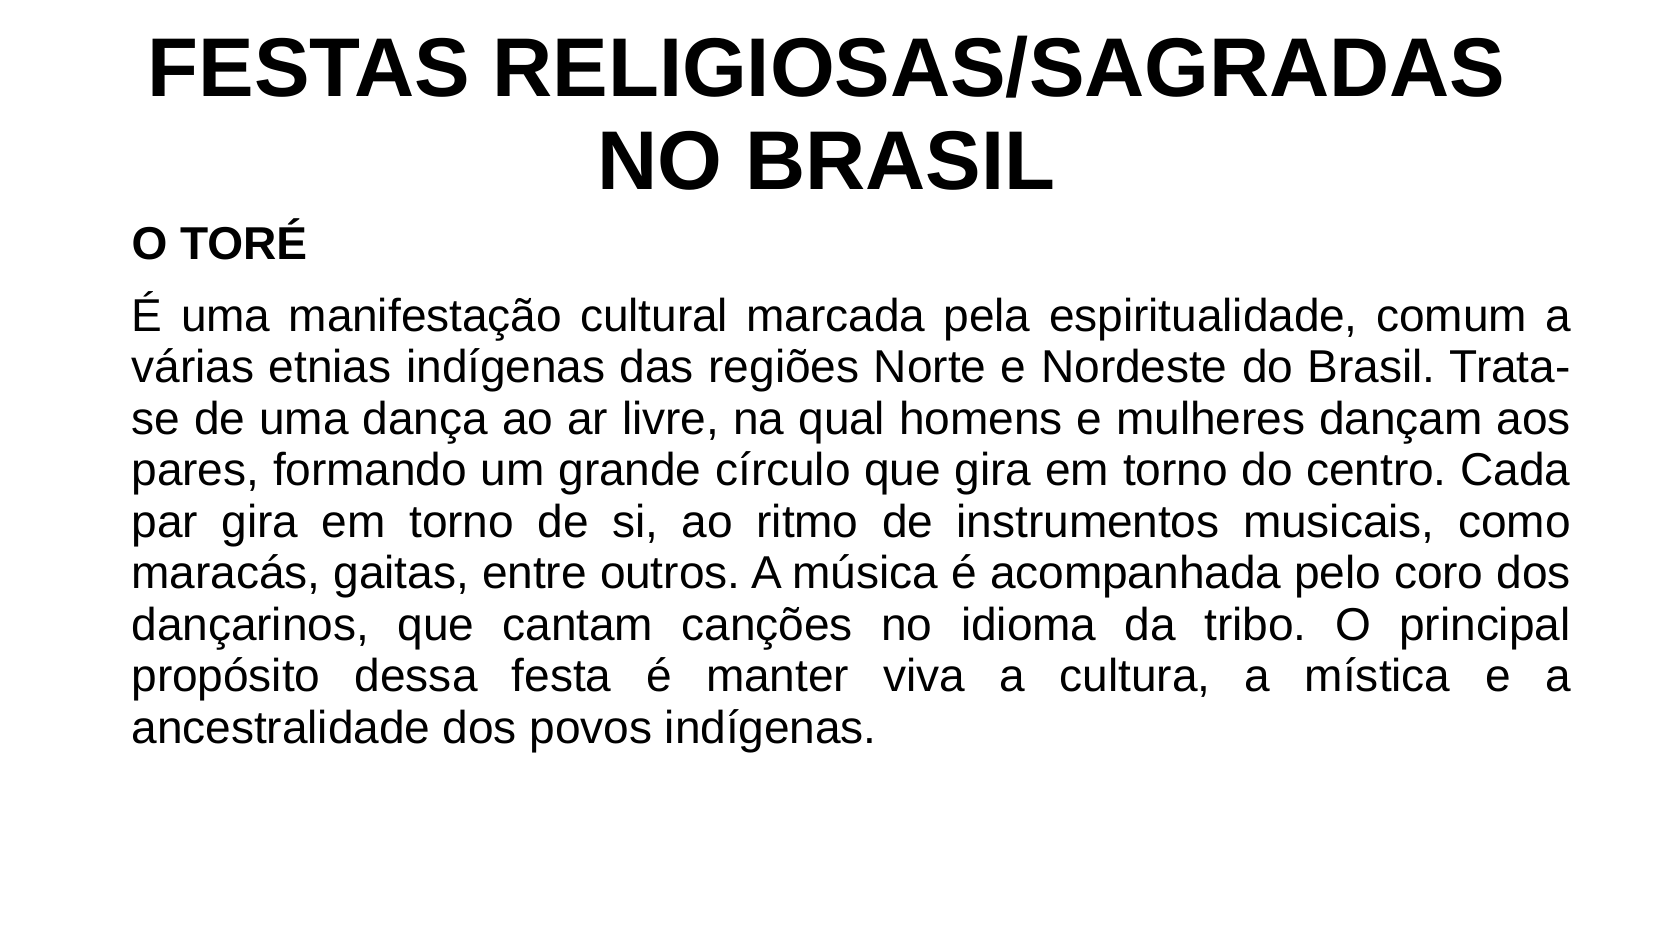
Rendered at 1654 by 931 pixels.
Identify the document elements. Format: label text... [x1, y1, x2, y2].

title FESTAS RELIGIOSAS/SAGRADAS NO BRASIL [82, 21, 1571, 208]
list O TORÉ É uma manifestação cultural marcada pela espiritualidade, comum a várias etnias indígenas das regiões Norte e Nordeste do Brasil. Trata-se de uma dança ao ar livre, na qual homens e mulheres dançam aos pares, formando um grande círculo que gira em torno do centro. Cada par gira em torno de si, ao ritmo de instrumentos musicais, como maracás, gaitas, entre outros. A música é acompanhada pelo coro dos dançarinos, que cantam canções no idioma da tribo. O principal propósito dessa festa é manter viva a cultura, a mística e a ancestralidade dos povos indígenas. [82, 217, 1571, 758]
